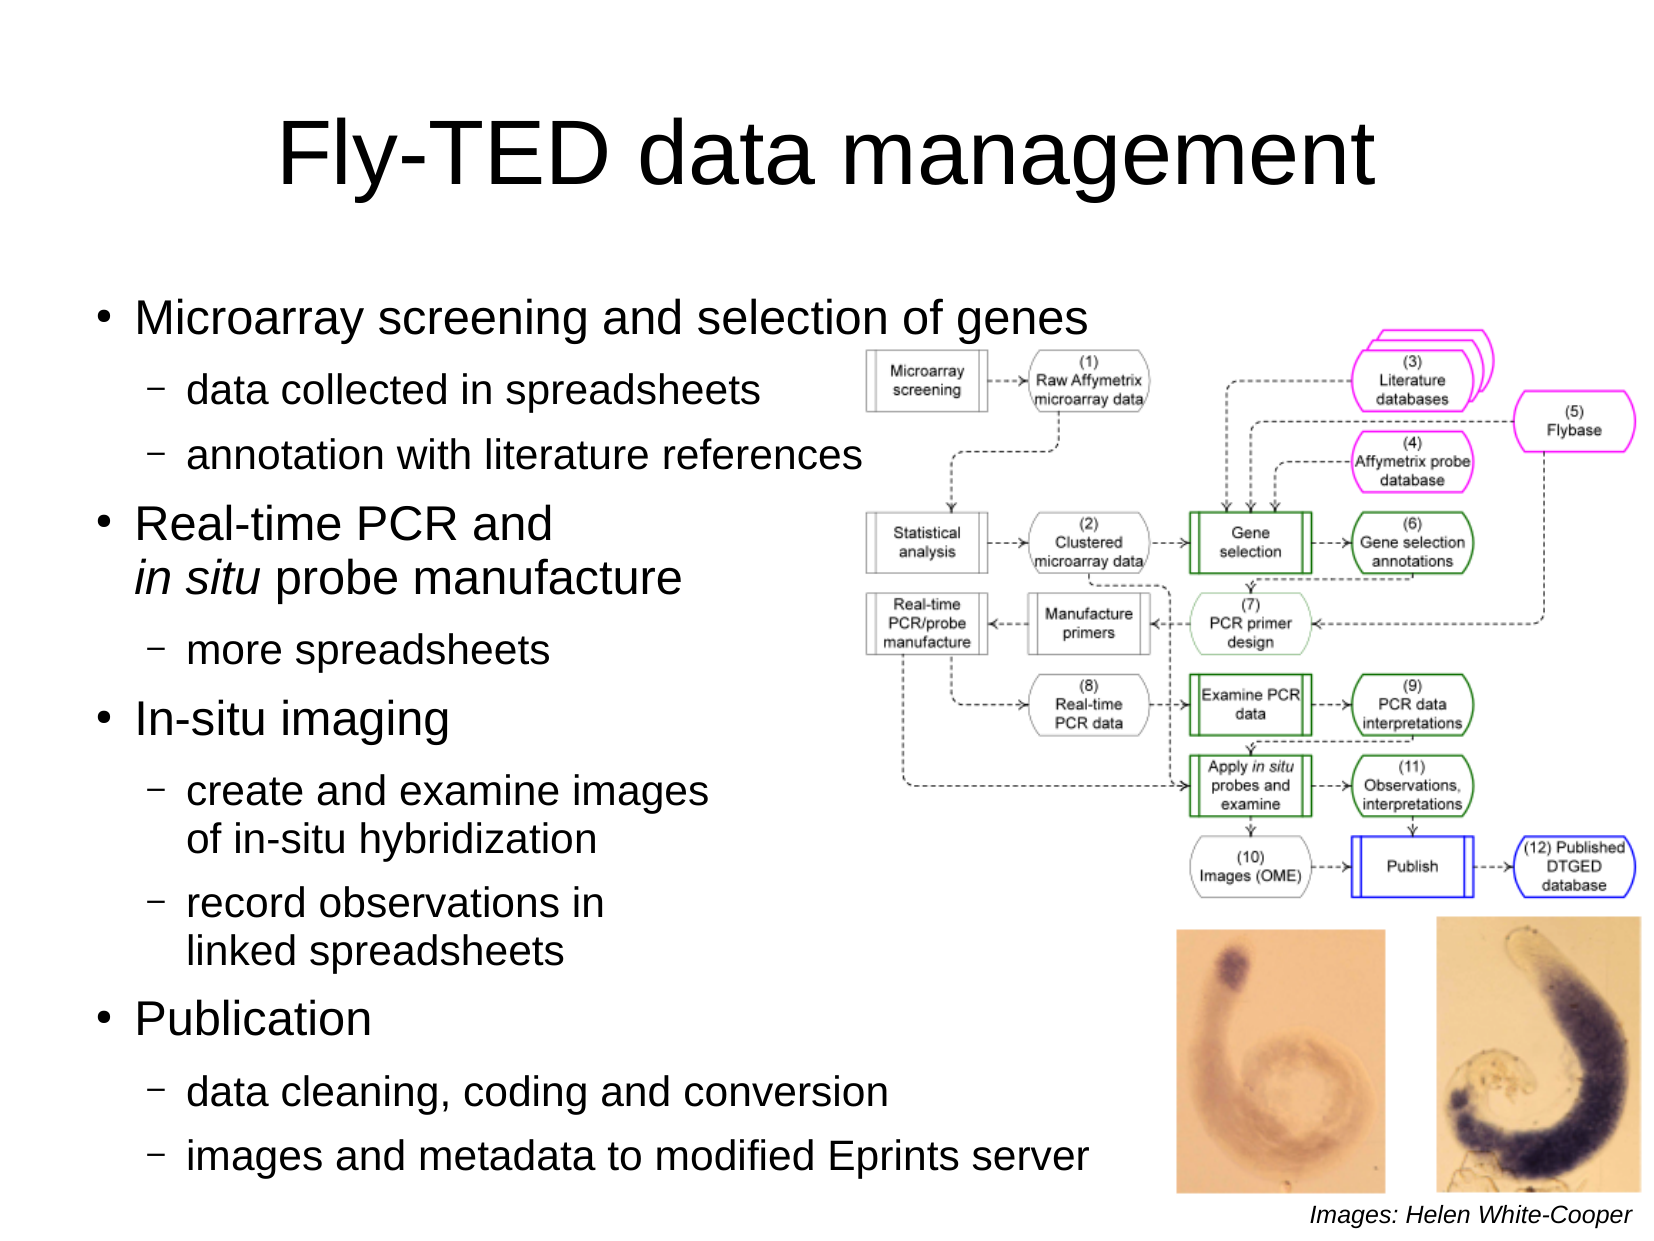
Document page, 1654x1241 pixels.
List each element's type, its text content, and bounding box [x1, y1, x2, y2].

list Microarray screening and selection of genes data collected in spreadsheets annotation with literature references Real-time PCR and in situ probe manufacture more spreadsheets In-situ imaging create and examine images of in-situ hybridization record observations in linked spreadsheets Publication data cleaning, coding and conversion images and metadata to modified Eprints server [82, 290, 1300, 1182]
picture [1435, 915, 1644, 1193]
title Fly-TED data management [82, 49, 1571, 257]
picture [1175, 928, 1388, 1193]
picture [1300, 324, 1642, 904]
text_box Images: Helen White-Cooper [1139, 1193, 1648, 1236]
